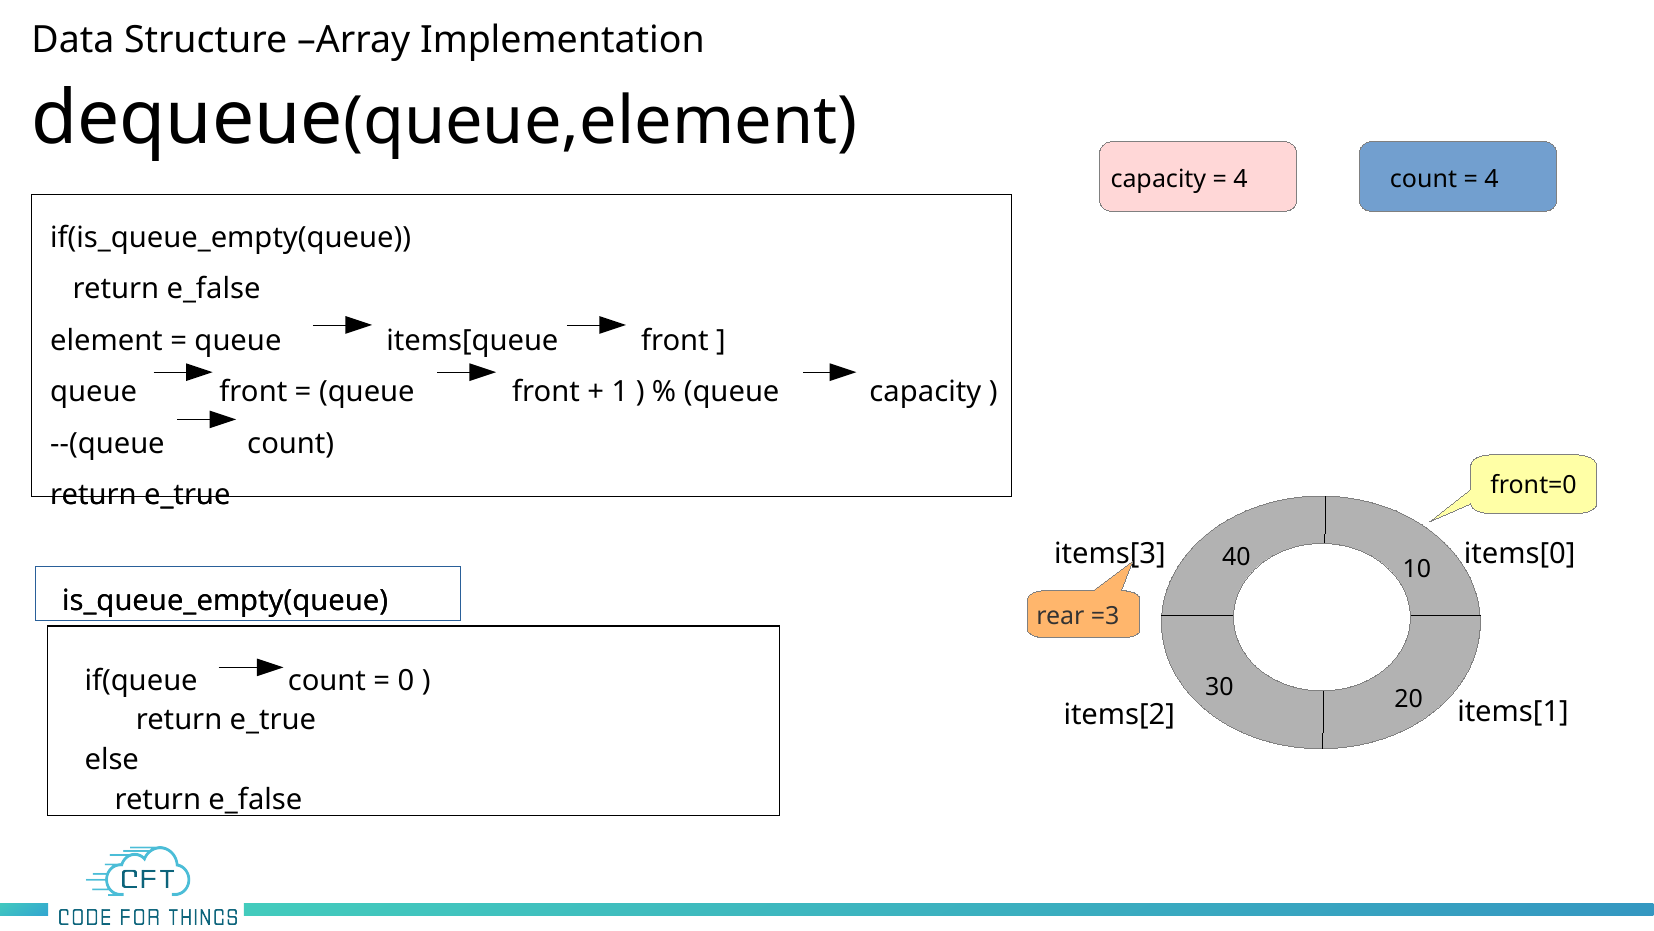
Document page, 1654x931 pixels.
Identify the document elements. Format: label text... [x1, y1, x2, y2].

text_box [1094, 561, 1133, 590]
text_box [1099, 141, 1297, 153]
text_box [252, 801, 259, 807]
text_box items[2] [1048, 685, 1208, 735]
text_box count = 4 [1349, 153, 1571, 206]
text_box front=0 [1429, 454, 1597, 522]
text_box items[3] [1039, 524, 1208, 574]
text_box [130, 795, 138, 800]
text_box 40 [1207, 531, 1270, 576]
text_box items[0] [1449, 524, 1609, 574]
text_box rear =3 [1021, 590, 1148, 635]
text_box [35, 566, 461, 621]
text_box 10 [1387, 543, 1450, 588]
text_box is_queue_empty(queue) if(queue count = 0 ) return e_true else return e_false [47, 571, 733, 793]
text_box [1101, 206, 1295, 212]
picture [59, 846, 237, 925]
title Data Structure –Array Implementation dequeue(queue,element) [31, 12, 1535, 166]
text_box [1359, 141, 1557, 153]
text_box items[1] [1442, 682, 1609, 732]
text_box [31, 194, 1012, 497]
text_box [158, 793, 166, 807]
text_box [1361, 206, 1555, 212]
text_box [212, 795, 220, 800]
text_box 20 [1379, 673, 1442, 718]
text_box [47, 625, 780, 816]
text_box [289, 795, 297, 800]
text_box [1161, 496, 1481, 749]
text_box 30 [1190, 661, 1253, 706]
text_box if(is_queue_empty(queue)) return e_false element = queue items[queue front ] queue front = (queue front + 1 ) % (queue capacity ) --(queue count) return e_true [35, 208, 1028, 523]
text_box capacity = 4 [1089, 153, 1312, 206]
